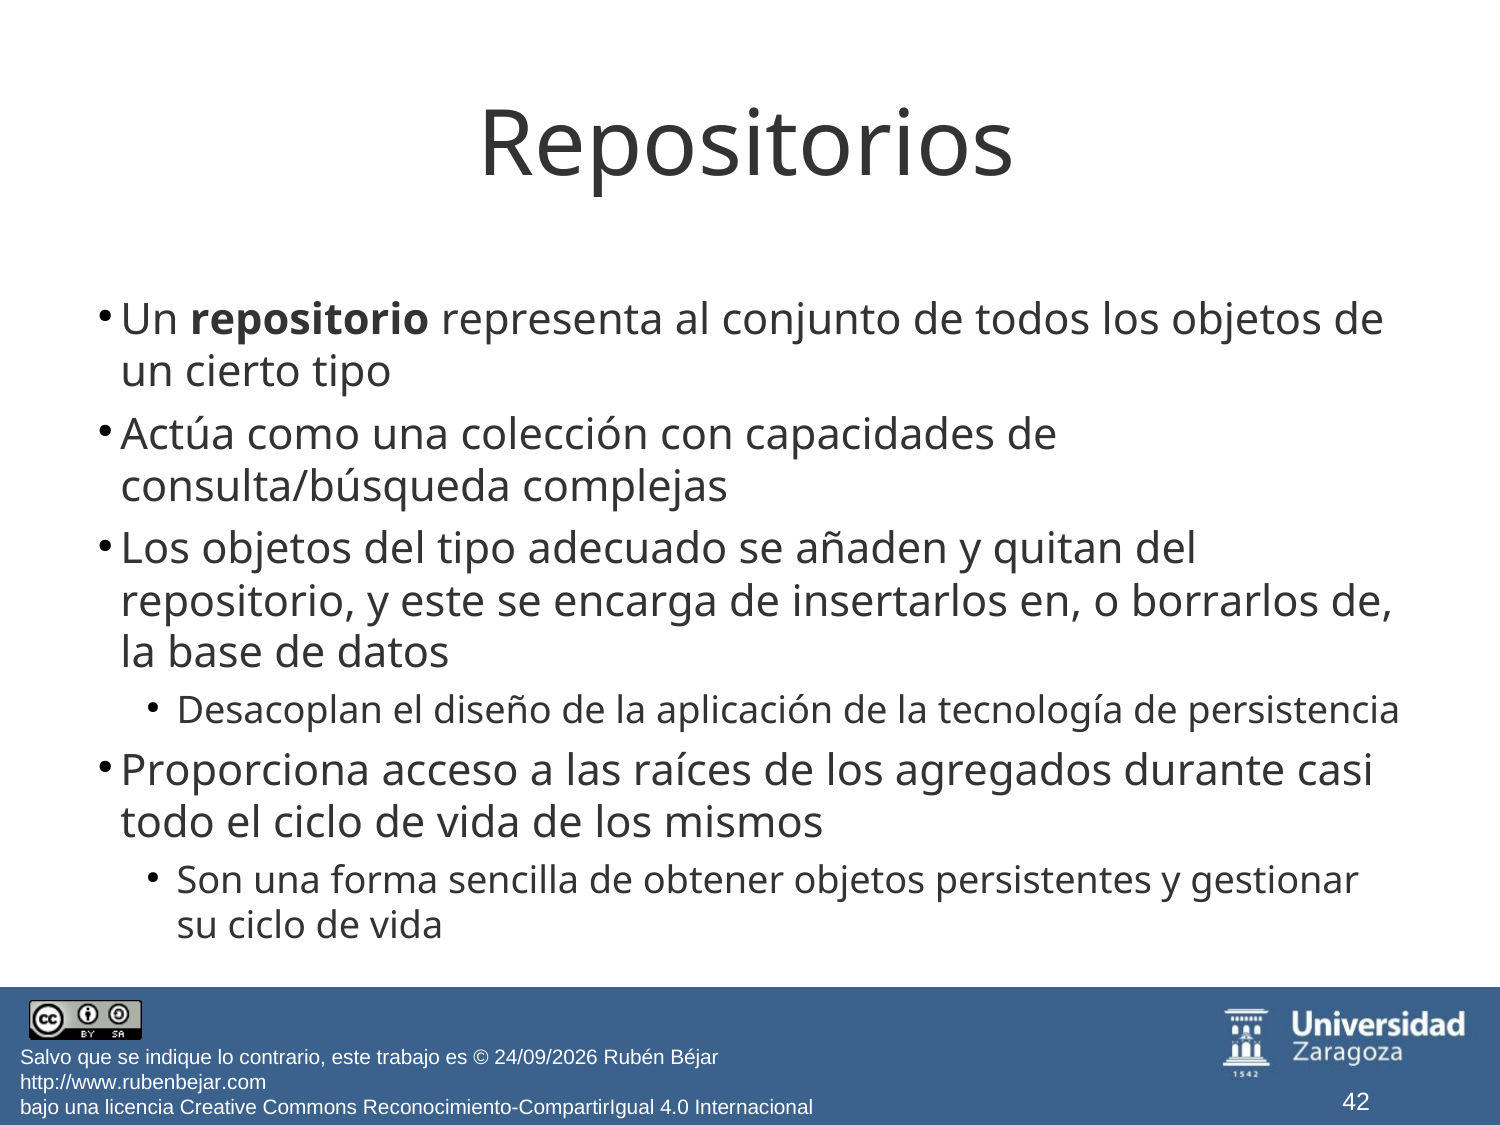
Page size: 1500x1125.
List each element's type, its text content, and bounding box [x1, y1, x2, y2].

picture [0, 987, 1500, 1125]
title Repositorios [74, 21, 1420, 257]
list Un repositorio representa al conjunto de todos los objetos de un cierto tipo Actúa como una colección con capacidades de consulta/búsqueda complejas Los objetos del tipo adecuado se añaden y quitan del repositorio, y este se encarga de insertarlos en, o borrarlos de, la base de datos Desacoplan el diseño de la aplicación de la tecnología de persistencia Proporciona acceso a las raíces de los agregados durante casi todo el ciclo de vida de los mismos Son una forma sencilla de obtener objetos persistentes y gestionar su ciclo de vida [82, 283, 1418, 957]
